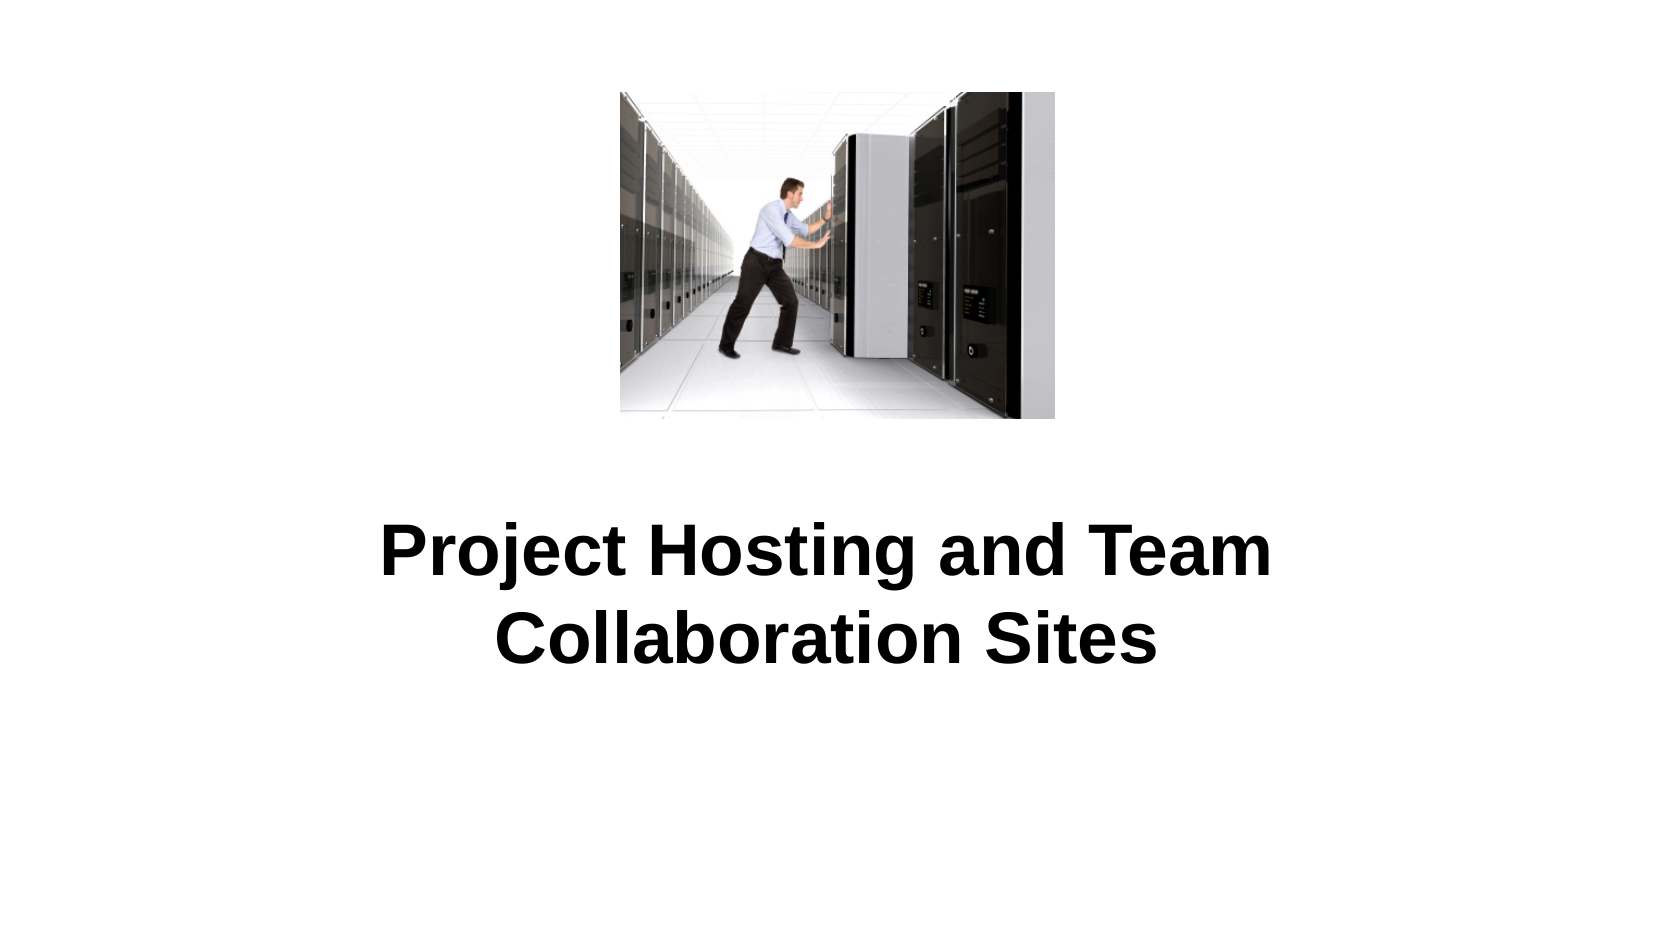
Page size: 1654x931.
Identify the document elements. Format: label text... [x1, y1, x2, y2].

title Project Hosting and Team Collaboration Sites [268, 498, 1385, 682]
picture [620, 92, 1055, 419]
